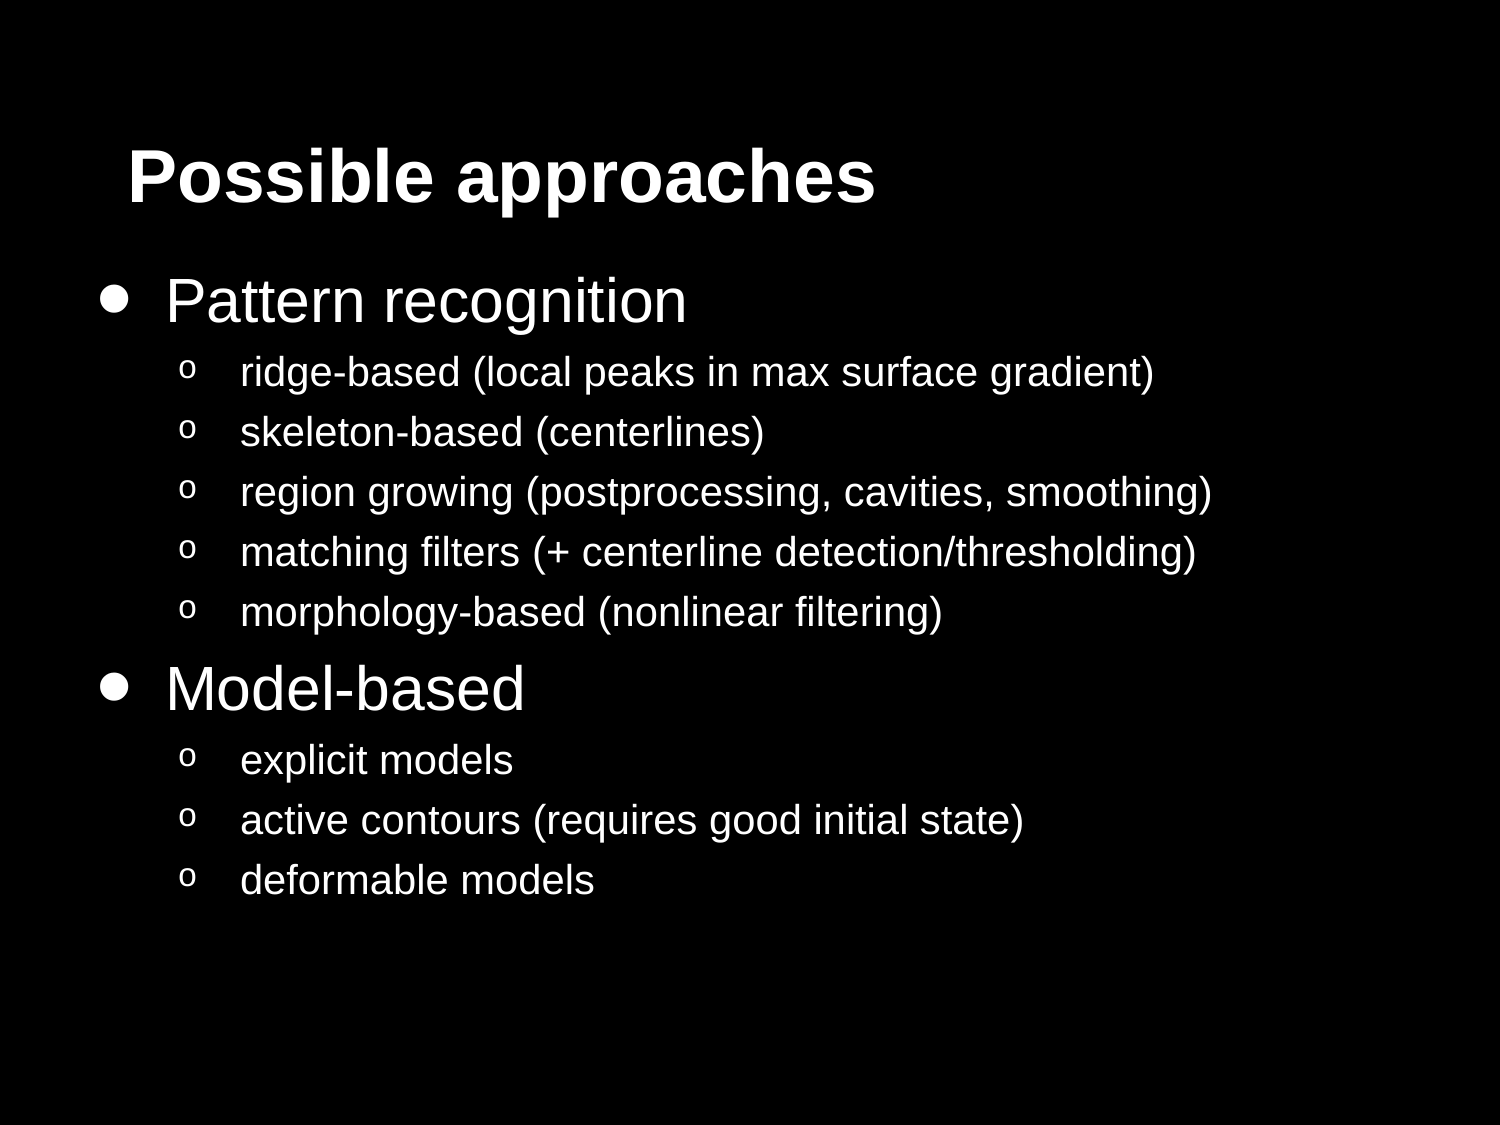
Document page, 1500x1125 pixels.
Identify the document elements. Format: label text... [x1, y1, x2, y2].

title Possible approaches [75, 14, 1425, 233]
list Pattern recognition ridge-based (local peaks in max surface gradient) skeleton-based (centerlines) region growing (postprocessing, cavities, smoothing) matching filters (+ centerline detection/thresholding) morphology-based (nonlinear filtering) Model-based explicit models active contours (requires good initial state) deformable models [75, 244, 1425, 928]
